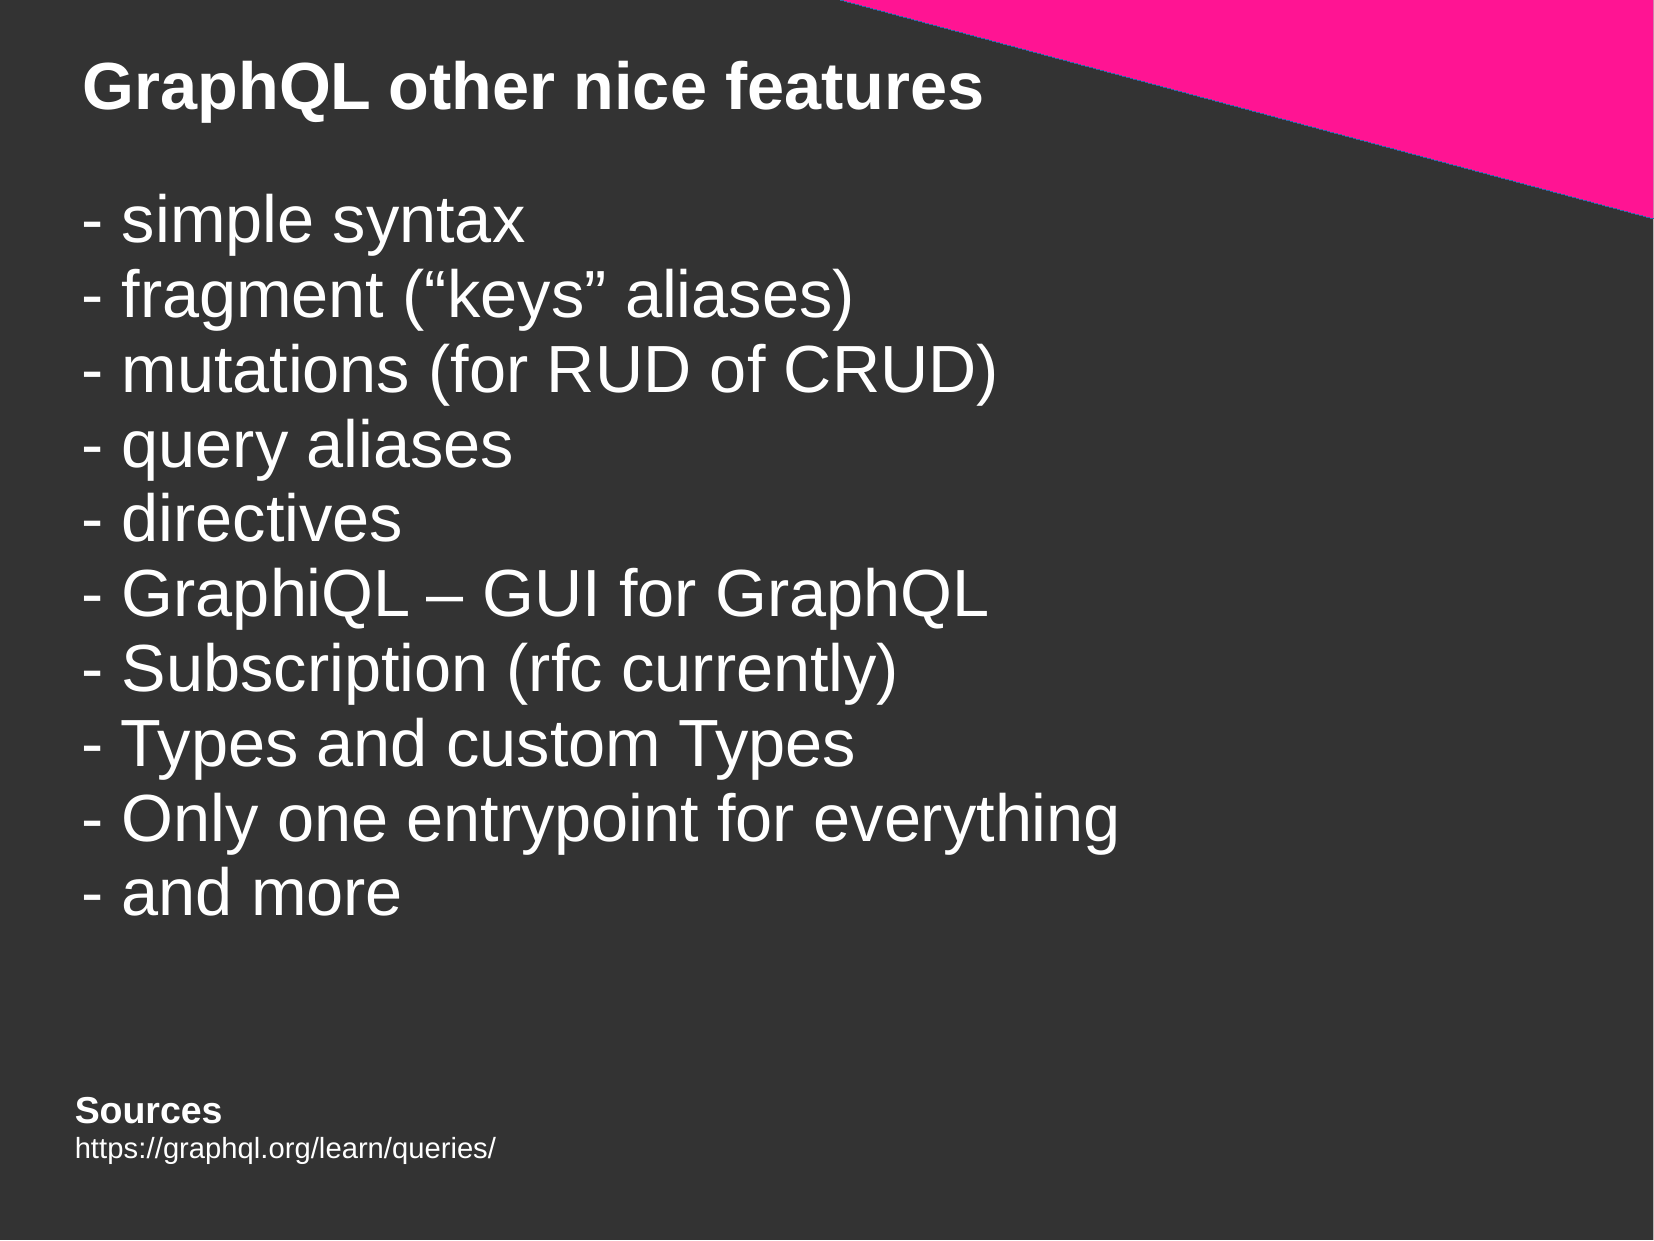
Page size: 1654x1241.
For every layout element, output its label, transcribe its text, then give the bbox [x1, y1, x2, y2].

title - simple syntax - fragment (“keys” aliases) - mutations (for RUD of CRUD) - query aliases - directives - GraphiQL – GUI for GraphQL - Subscription (rfc currently) - Types and custom Types - Only one entrypoint for everything - and more [81, 182, 1621, 931]
text_box [840, 0, 1654, 219]
text_box Sources https://graphql.org/learn/queries/ [60, 1082, 1546, 1205]
title GraphQL other nice features [82, 49, 1401, 152]
